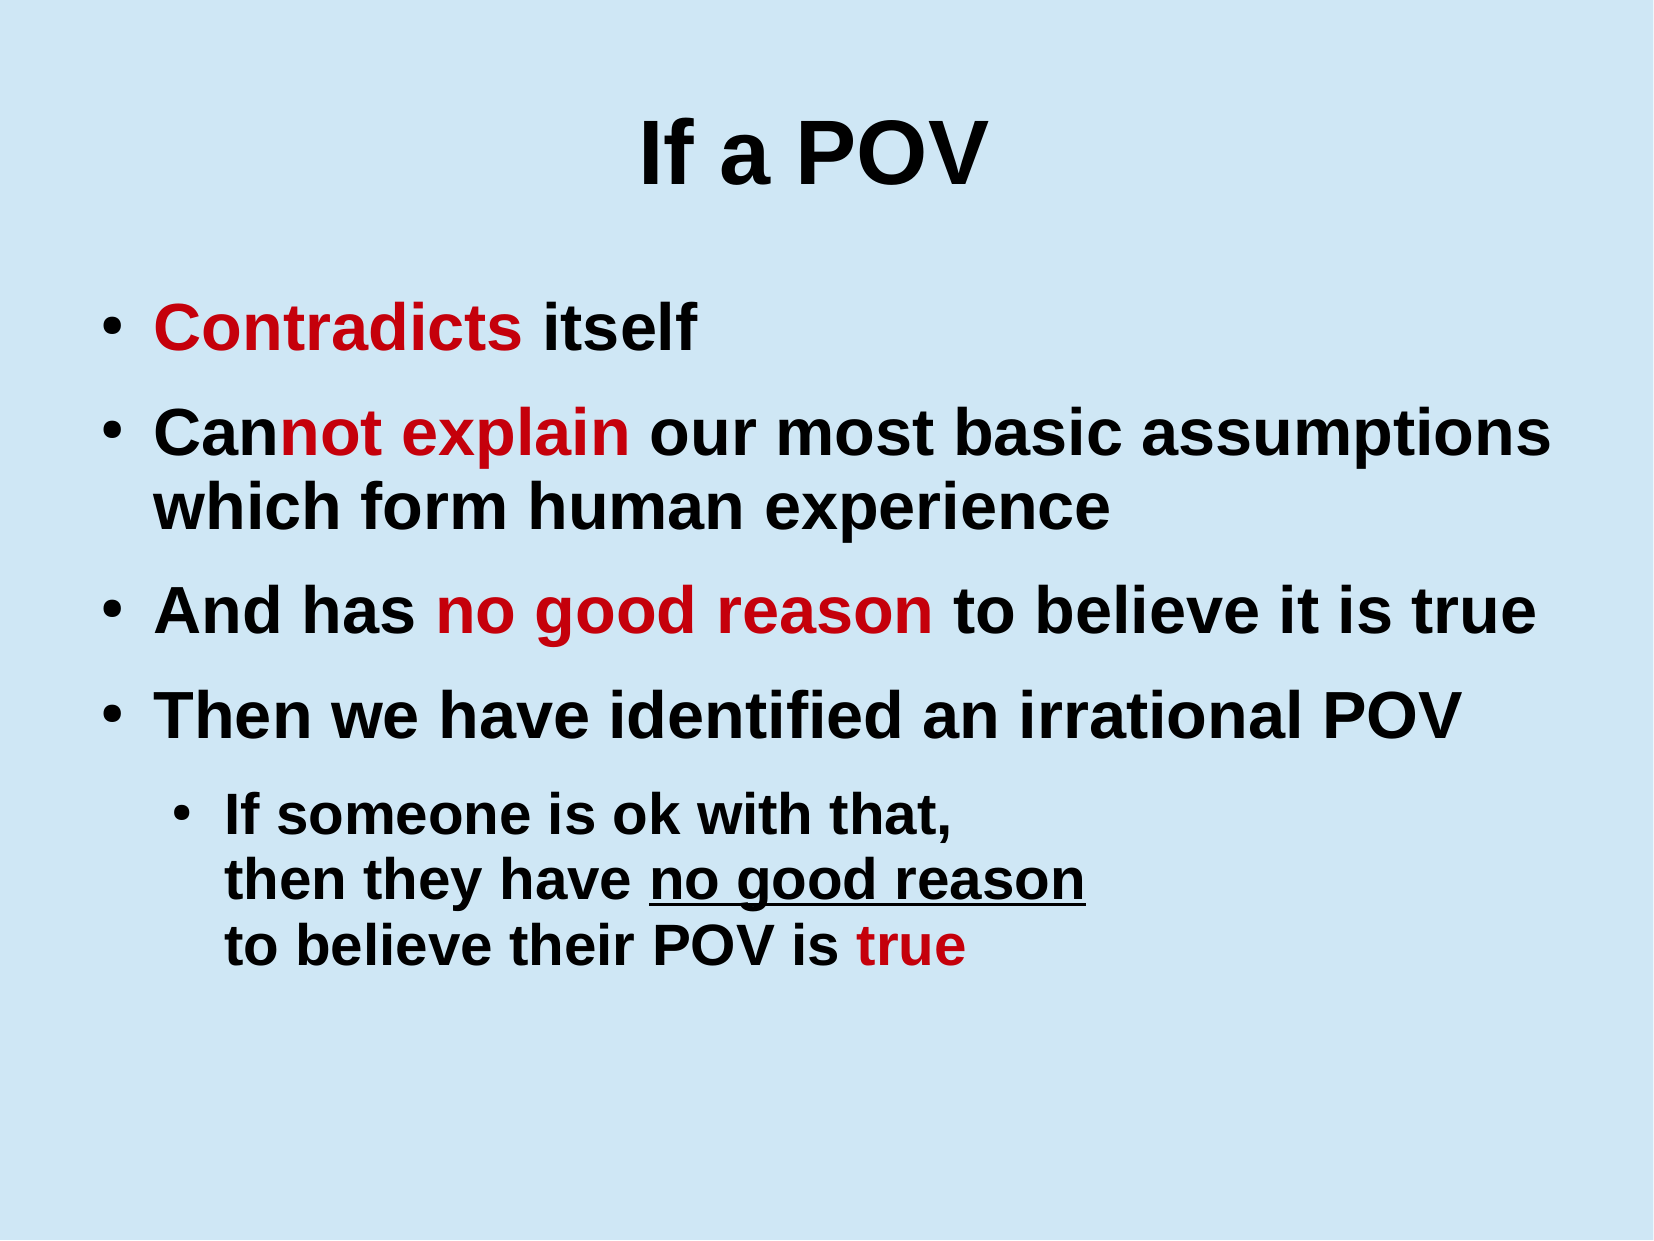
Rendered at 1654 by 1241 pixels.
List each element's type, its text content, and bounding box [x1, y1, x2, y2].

title If a POV [82, 49, 1571, 257]
list Contradicts itself Cannot explain our most basic assumptions which form human experience And has no good reason to believe it is true Then we have identified an irrational POV If someone is ok with that, then they have no good reason to believe their POV is true [82, 290, 1571, 1109]
